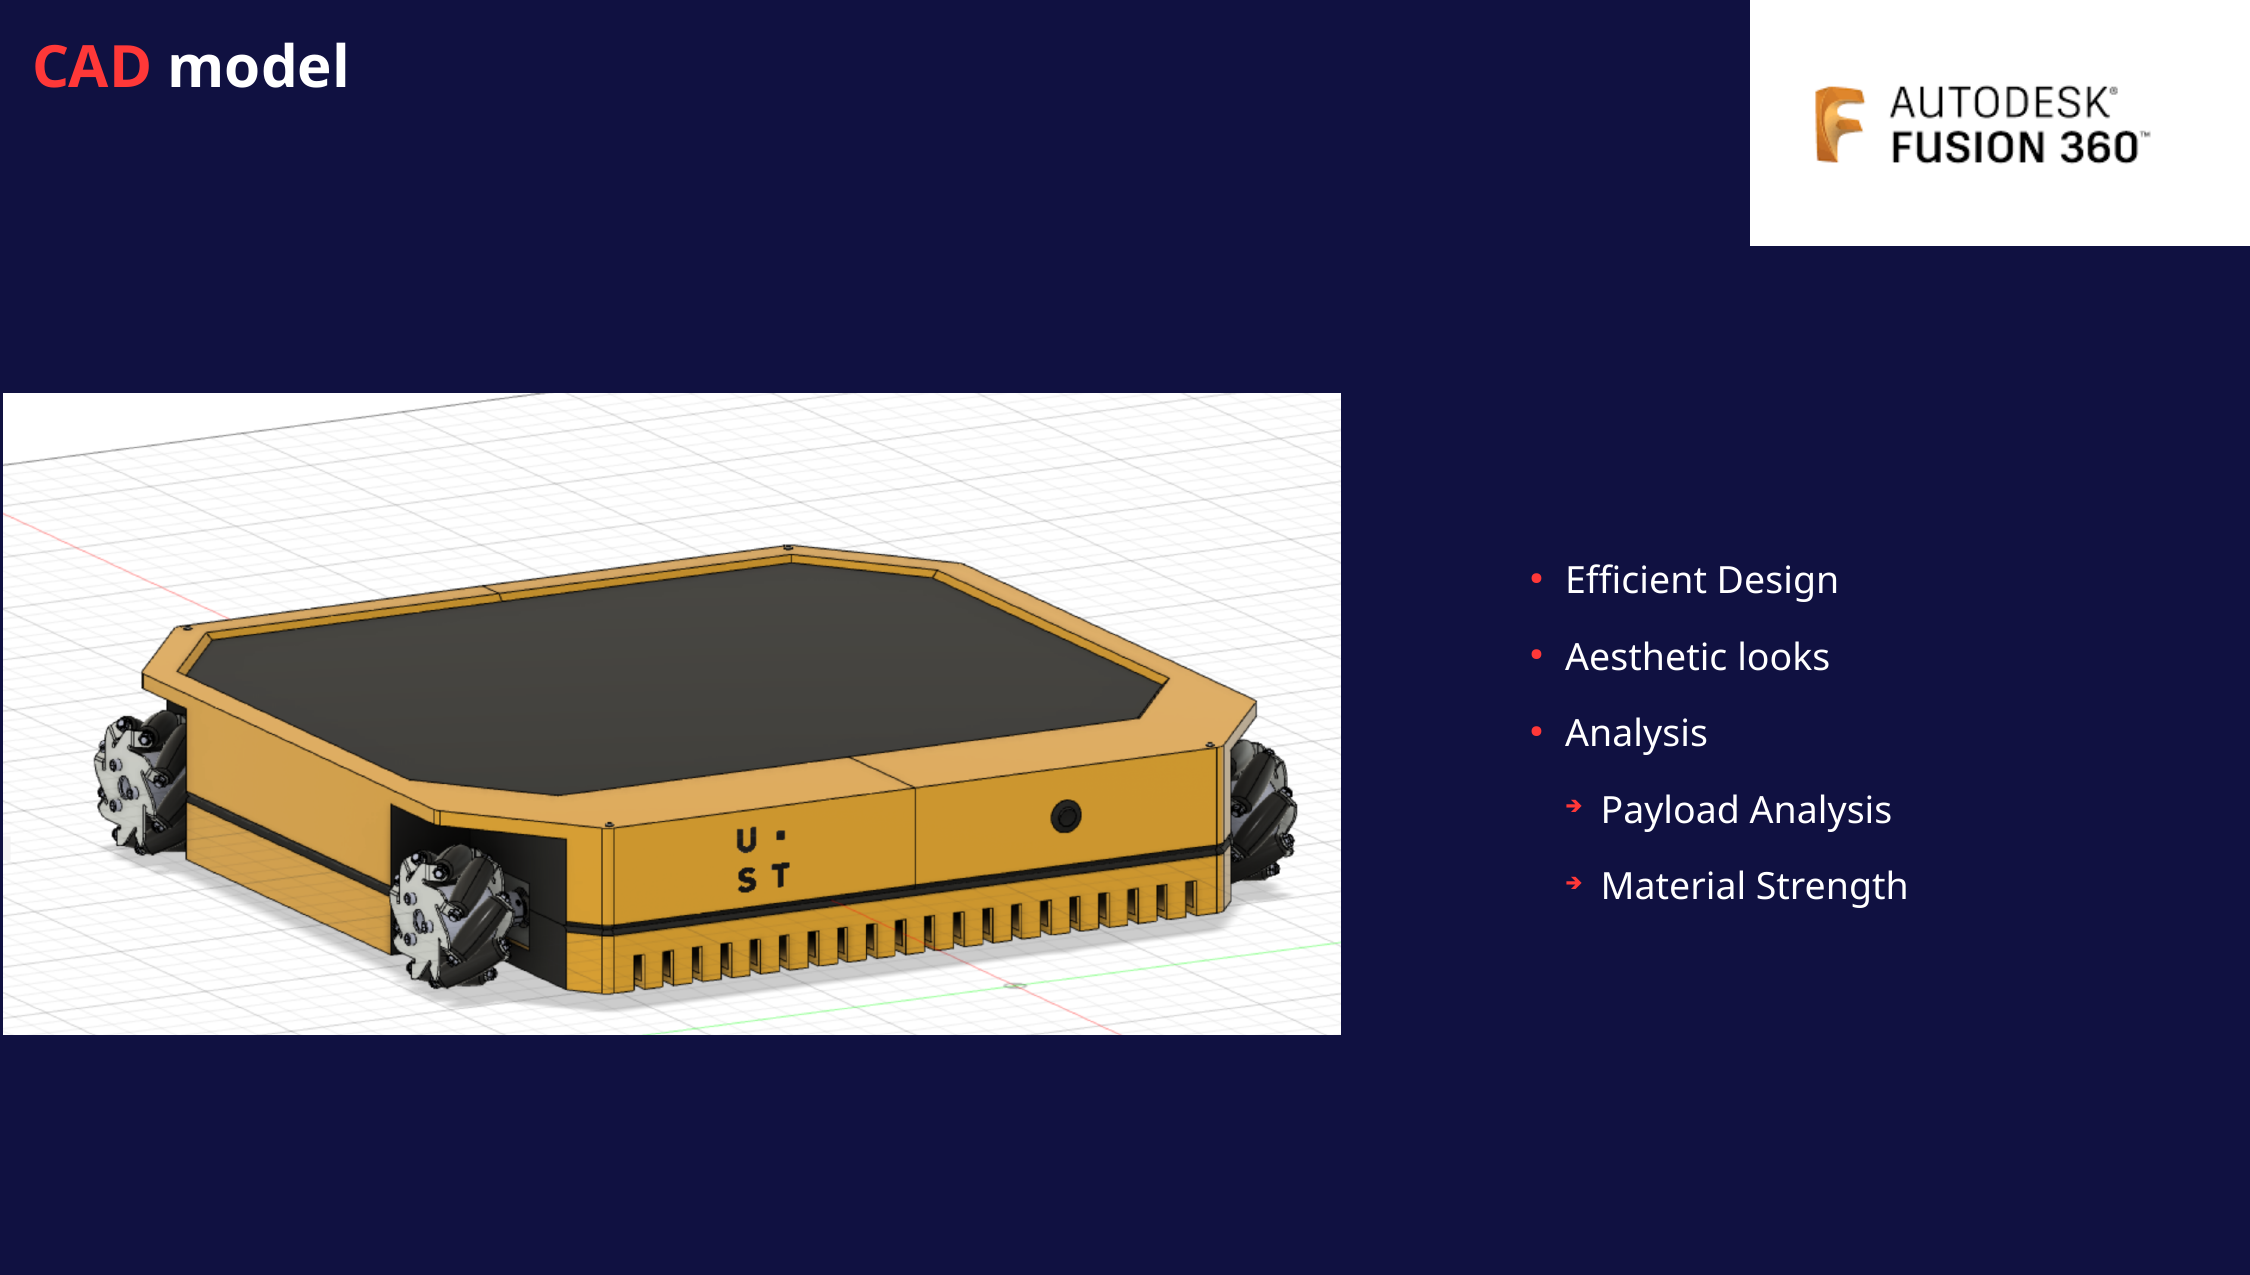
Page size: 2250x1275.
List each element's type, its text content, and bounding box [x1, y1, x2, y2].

picture [3, 393, 1341, 1036]
text_box CAD model [17, 18, 361, 99]
picture [1750, 0, 2250, 246]
text_box Efficient Design Aesthetic looks Analysis Payload Analysis Material Strength [1515, 546, 2176, 856]
